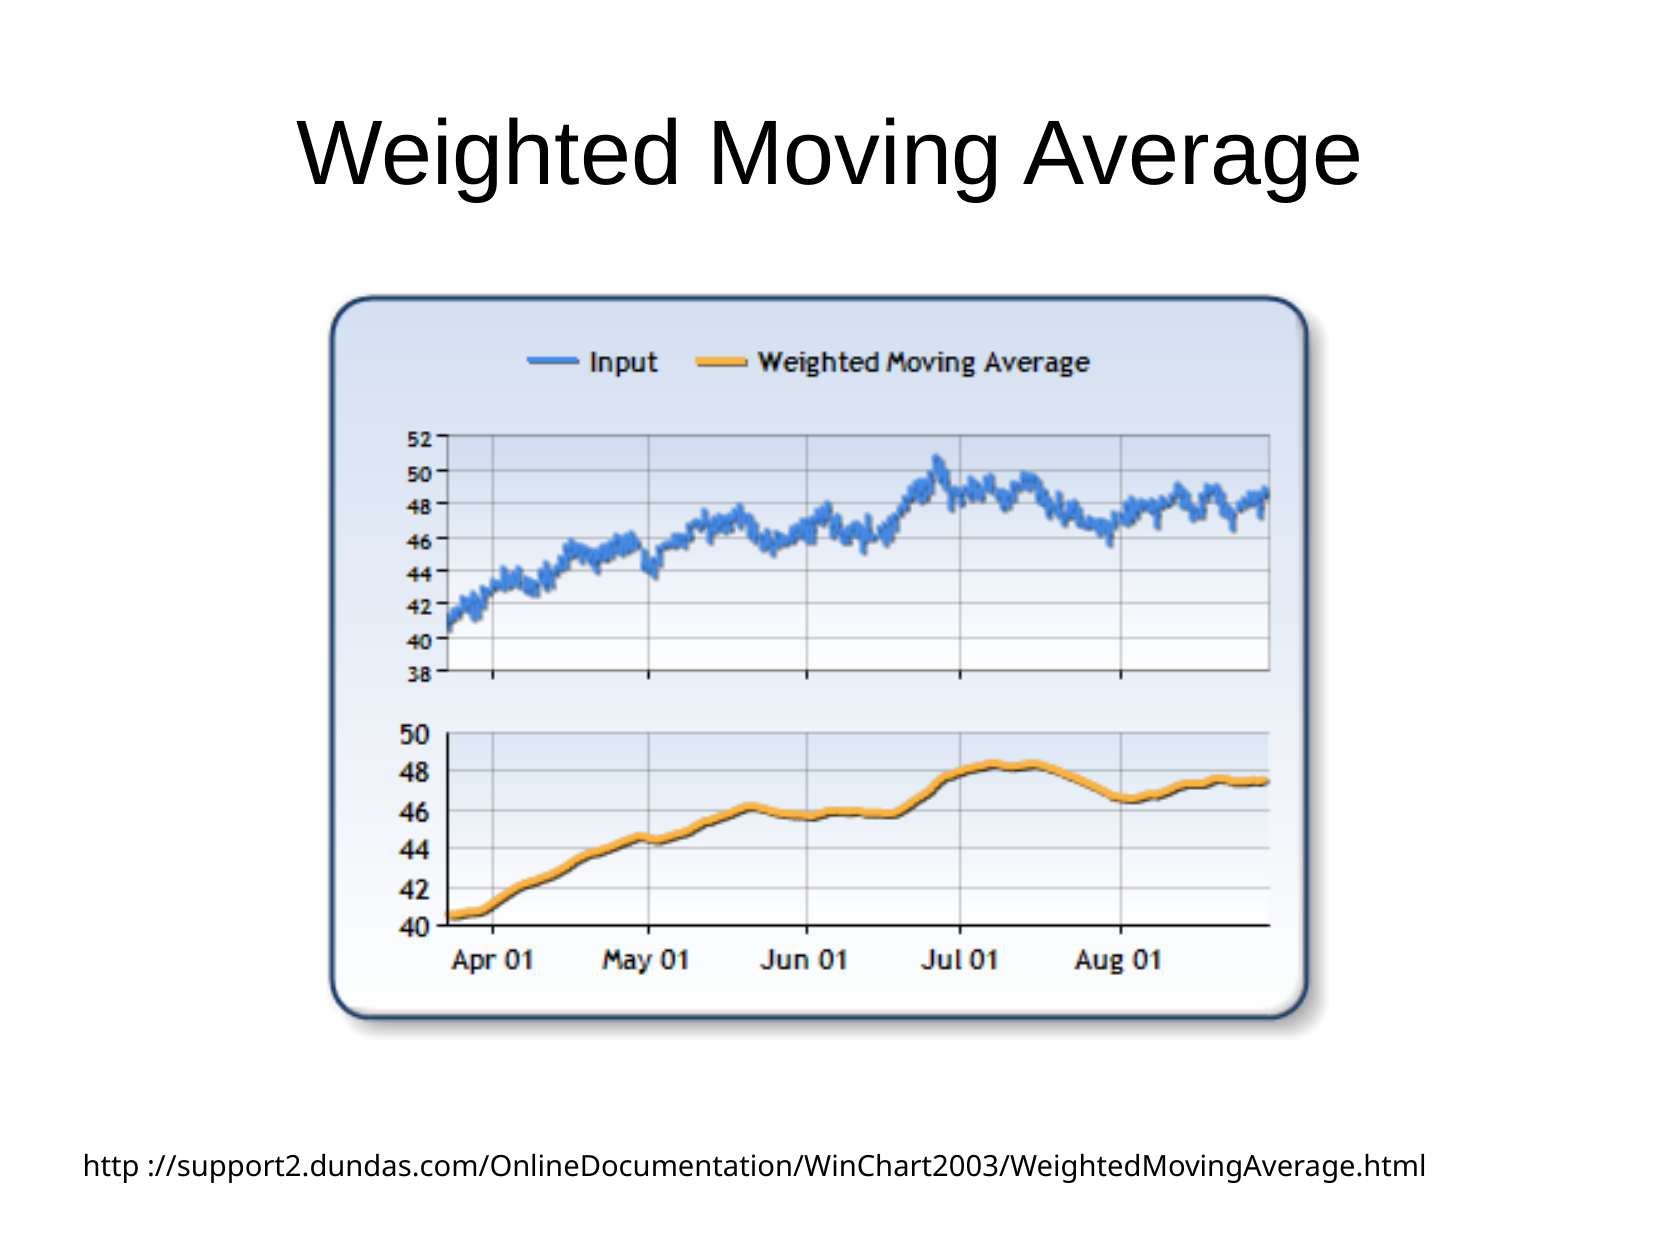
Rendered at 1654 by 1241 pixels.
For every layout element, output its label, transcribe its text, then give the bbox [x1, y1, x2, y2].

title Weighted Moving Average [82, 49, 1571, 257]
picture [324, 290, 1329, 1040]
list http ://support2.dundas.com/OnlineDocumentation/WinChart2003/WeightedMovingAverage.html [82, 1145, 1571, 1241]
